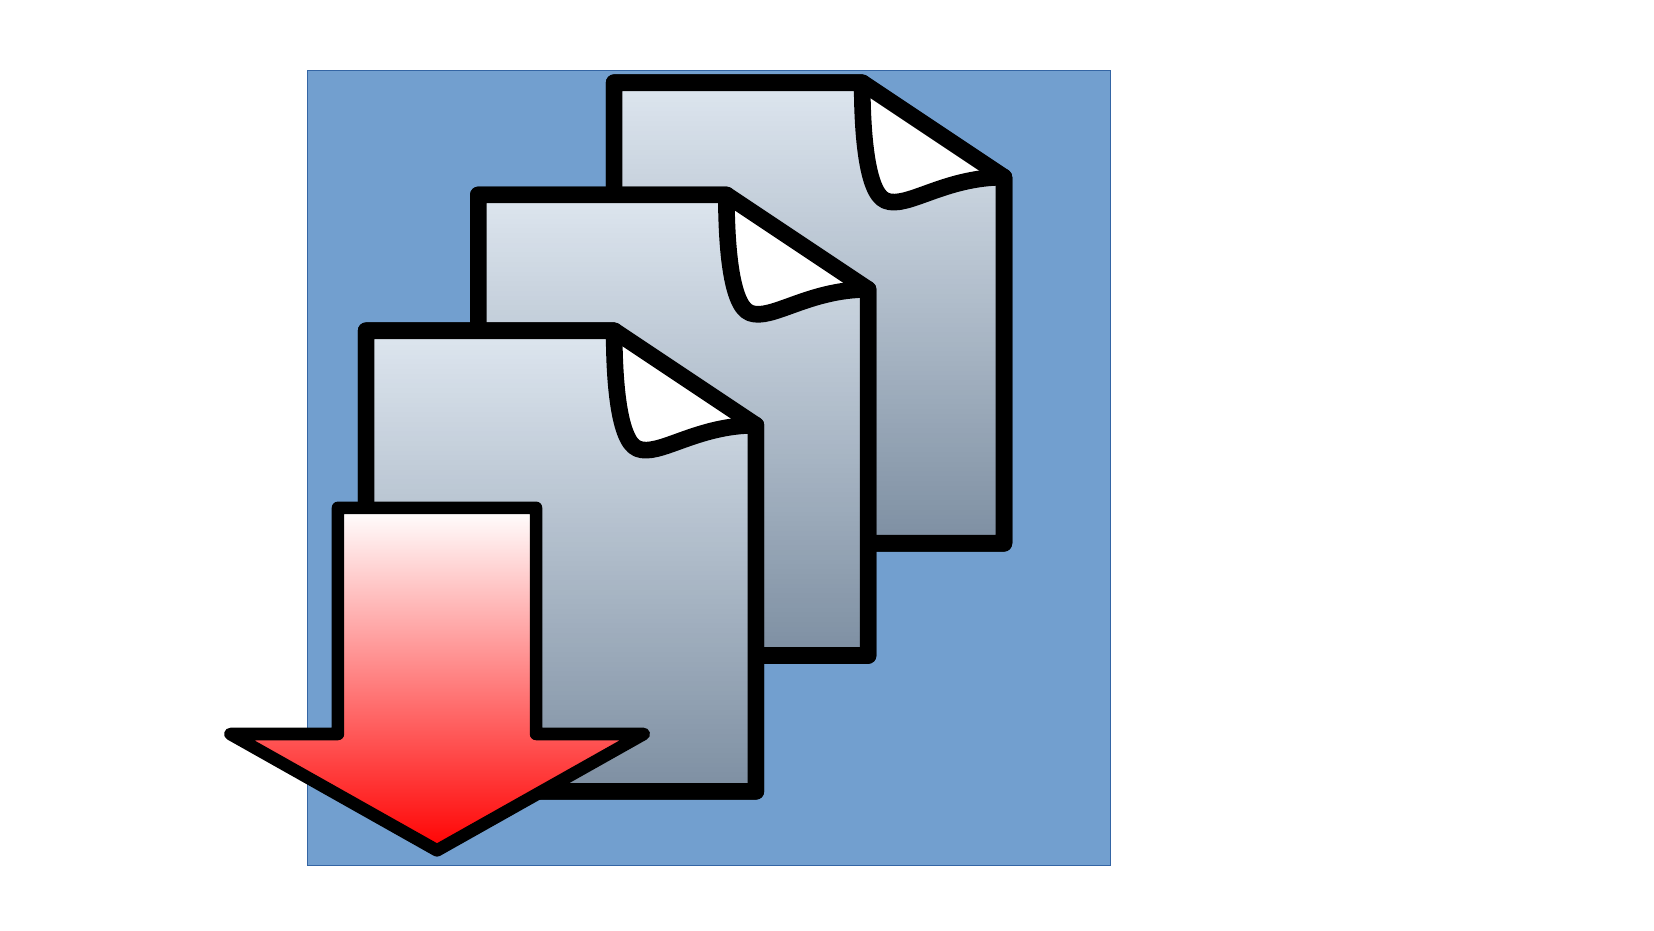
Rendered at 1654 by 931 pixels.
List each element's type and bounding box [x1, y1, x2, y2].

text_box [230, 70, 1111, 866]
